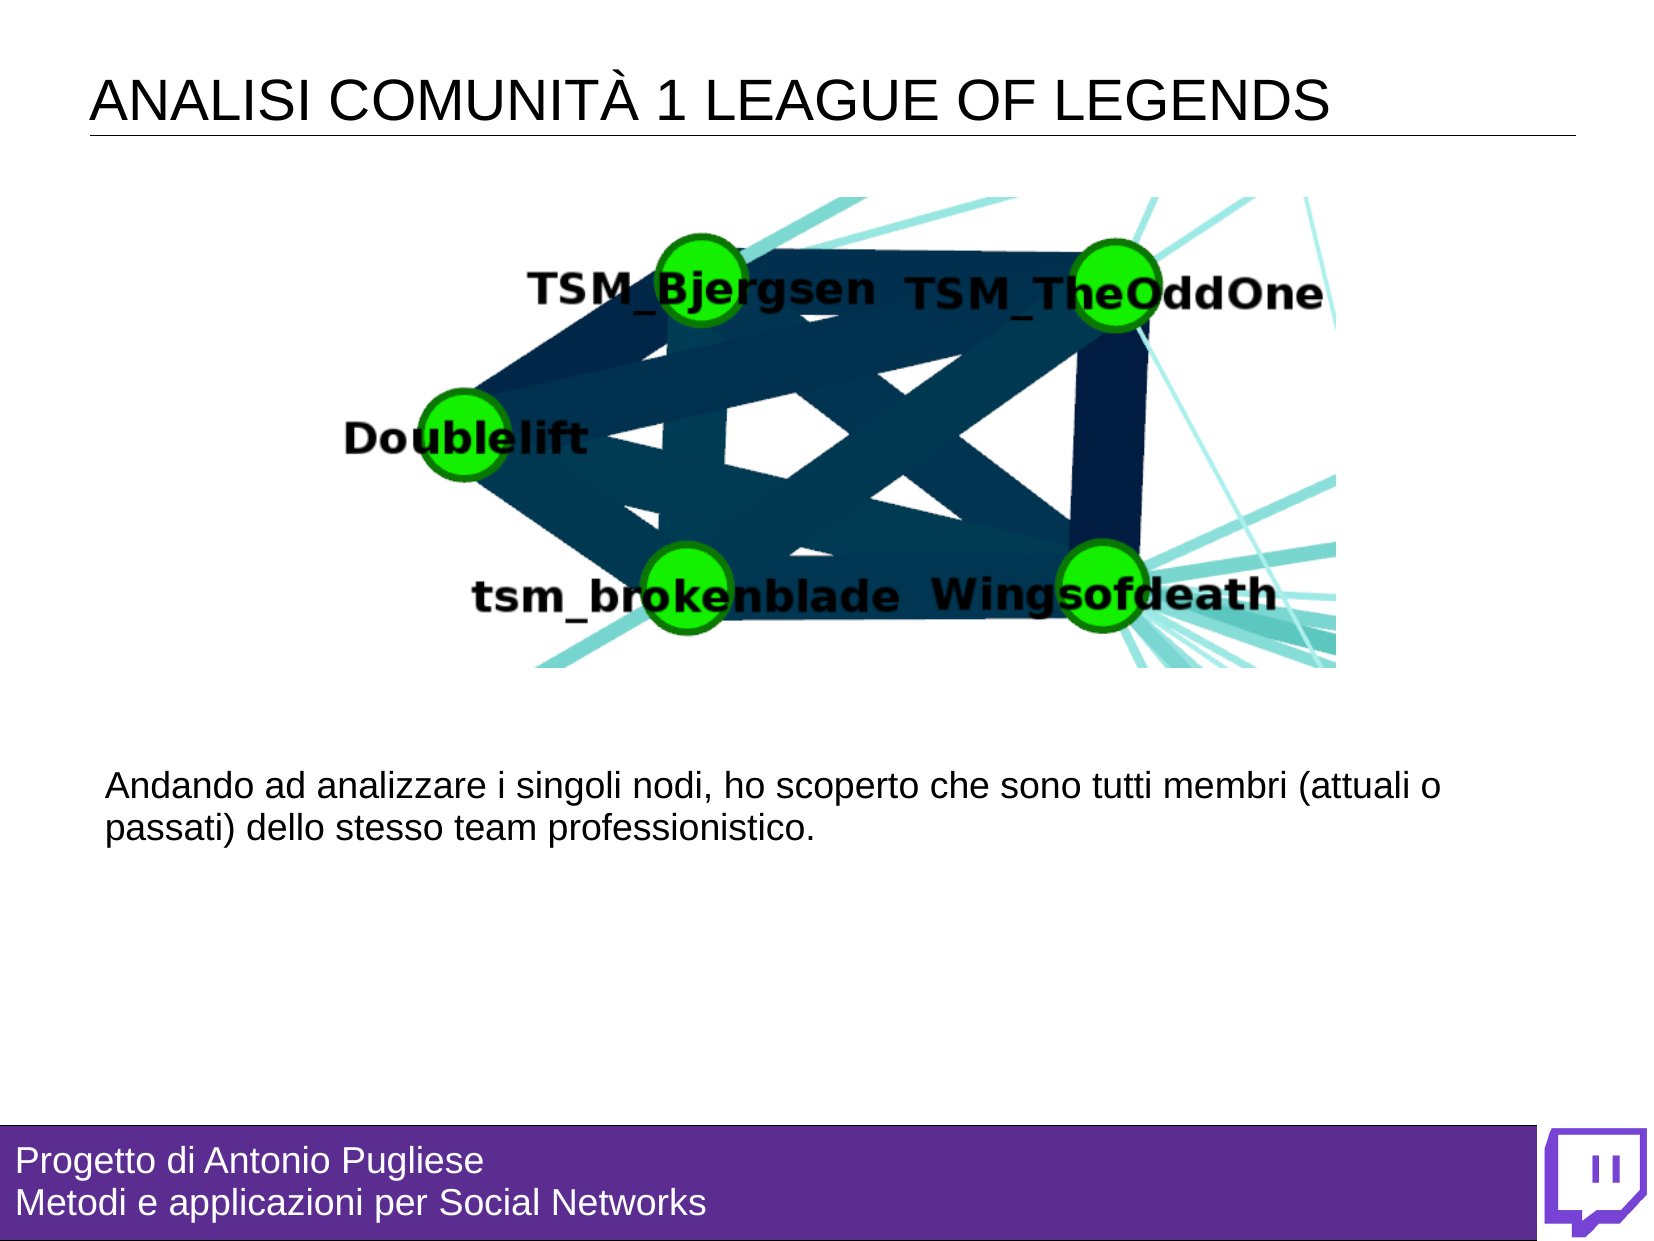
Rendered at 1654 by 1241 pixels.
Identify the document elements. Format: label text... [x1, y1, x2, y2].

text_box Progetto di Antonio Pugliese Metodi e applicazioni per Social Networks [0, 1132, 872, 1232]
picture [315, 197, 1336, 668]
text_box ANALISI COMUNITÀ 1 LEAGUE OF LEGENDS [75, 60, 1576, 166]
text_box Andando ad analizzare i singoli nodi, ho scoperto che sono tutti membri (attuali o passati) dello stesso team professionistico. [90, 757, 1561, 898]
picture [1537, 1124, 1653, 1241]
text_box [0, 1125, 1537, 1241]
